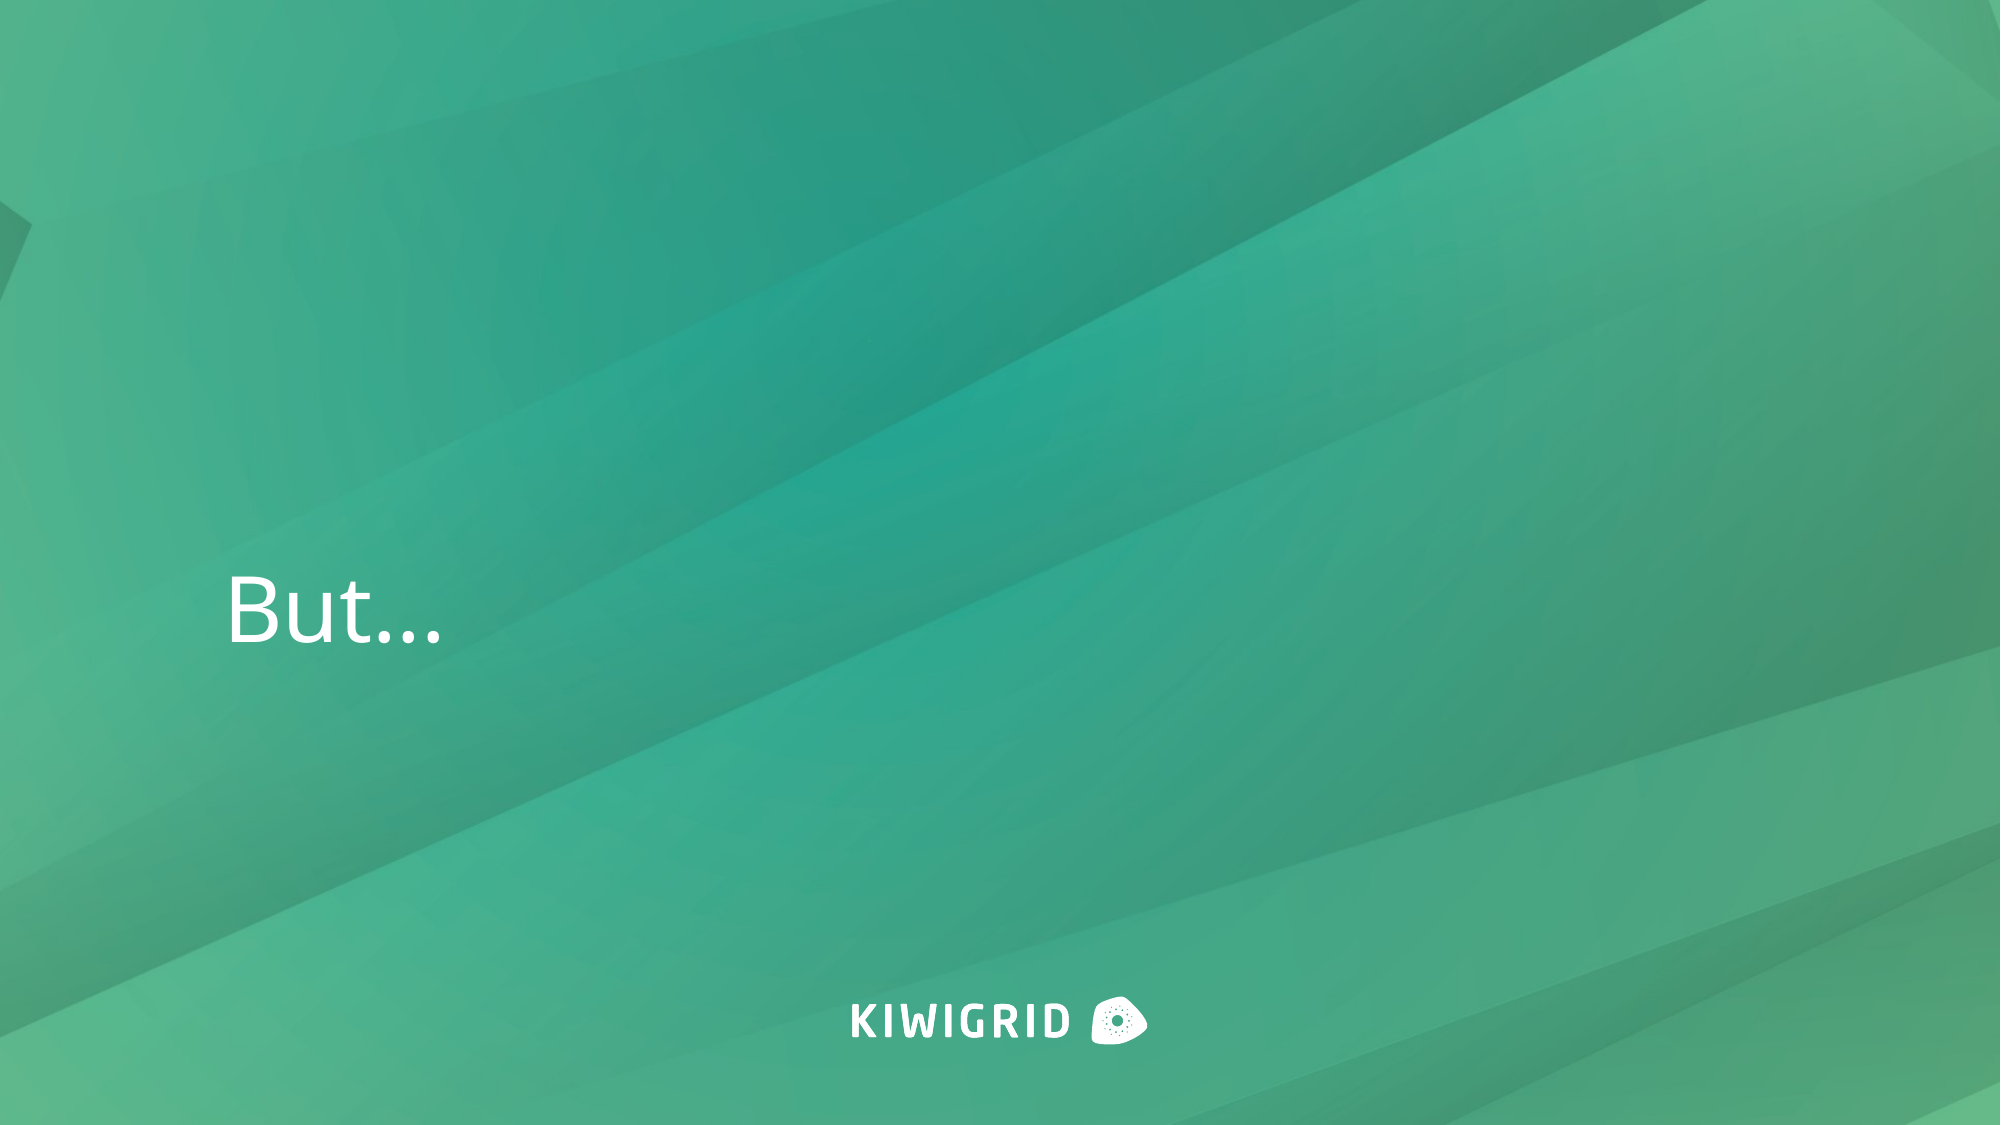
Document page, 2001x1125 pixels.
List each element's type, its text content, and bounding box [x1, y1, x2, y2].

list But... [137, 583, 1863, 670]
picture [0, 0, 2000, 1125]
